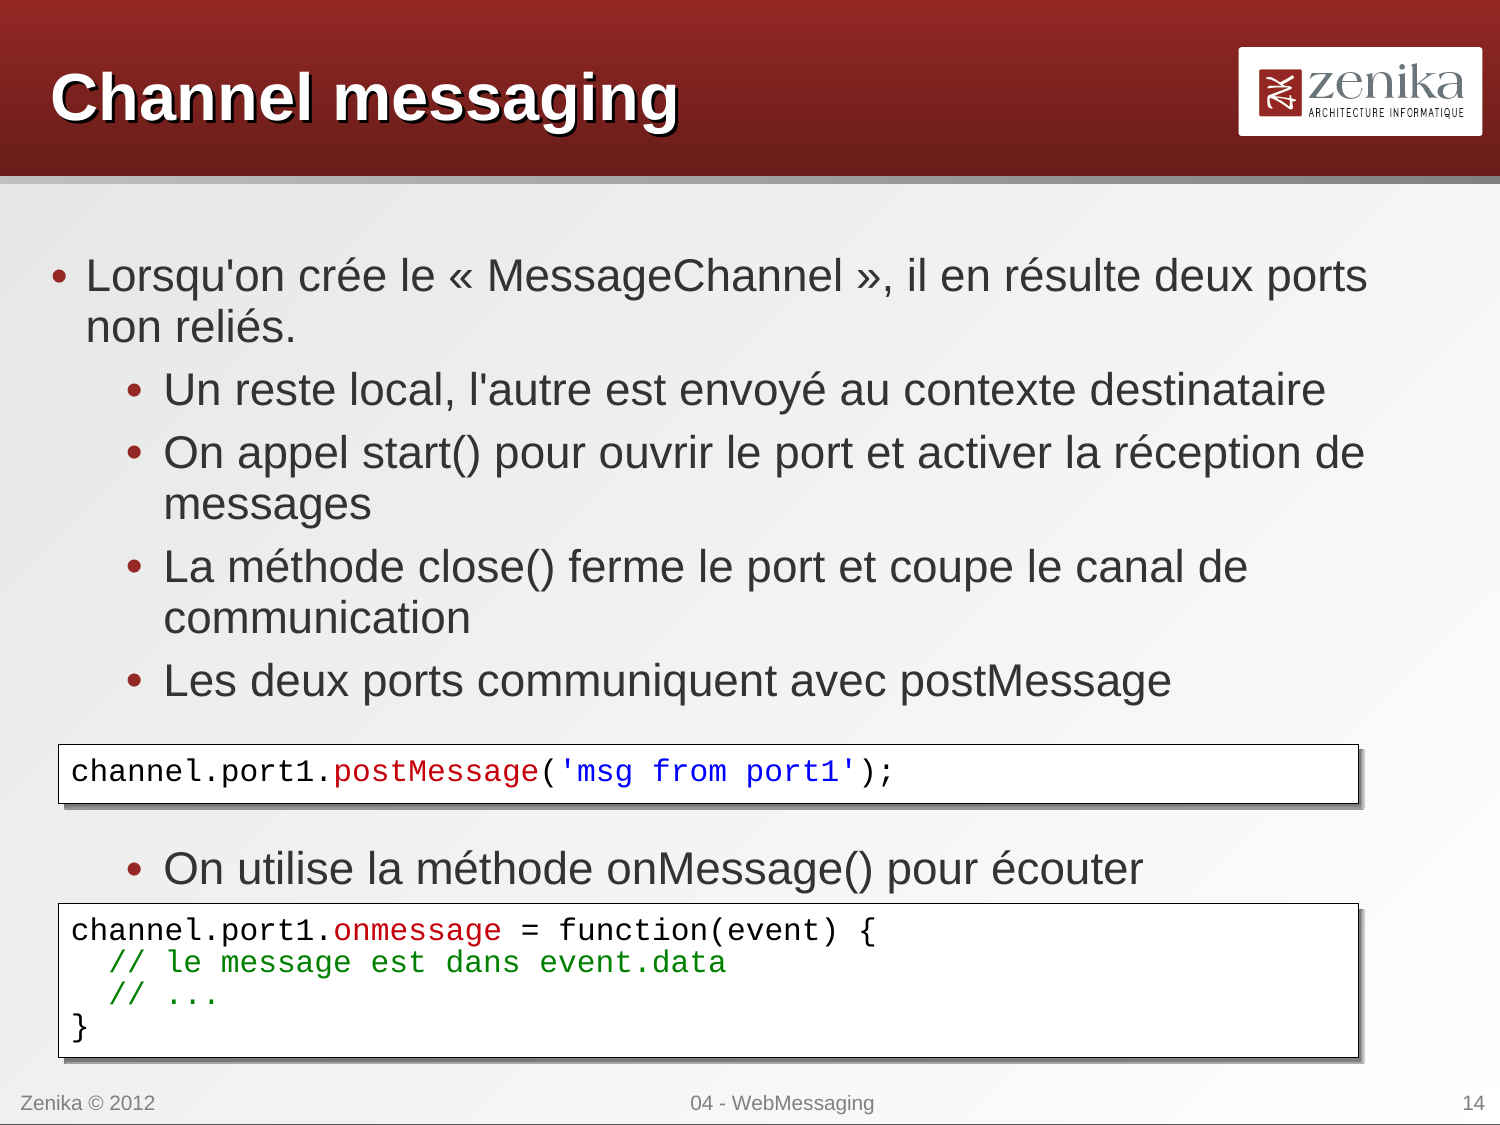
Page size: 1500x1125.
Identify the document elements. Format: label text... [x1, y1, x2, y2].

picture [1257, 58, 1464, 125]
text_box channel.port1.postMessage('msg from port1'); [58, 744, 1359, 804]
text_box channel.port1.onmessage = function(event) { // le message est dans event.data // ... } [58, 903, 1359, 1058]
title Channel messaging [50, 15, 1206, 180]
list Lorsqu'on crée le « MessageChannel », il en résulte deux ports non reliés. Un reste local, l'autre est envoyé au contexte destinataire On appel start() pour ouvrir le port et activer la réception de messages La méthode close() ferme le port et coupe le canal de communication Les deux ports communiquent avec postMessage On utilise la méthode onMessage() pour écouter [50, 249, 1435, 1079]
